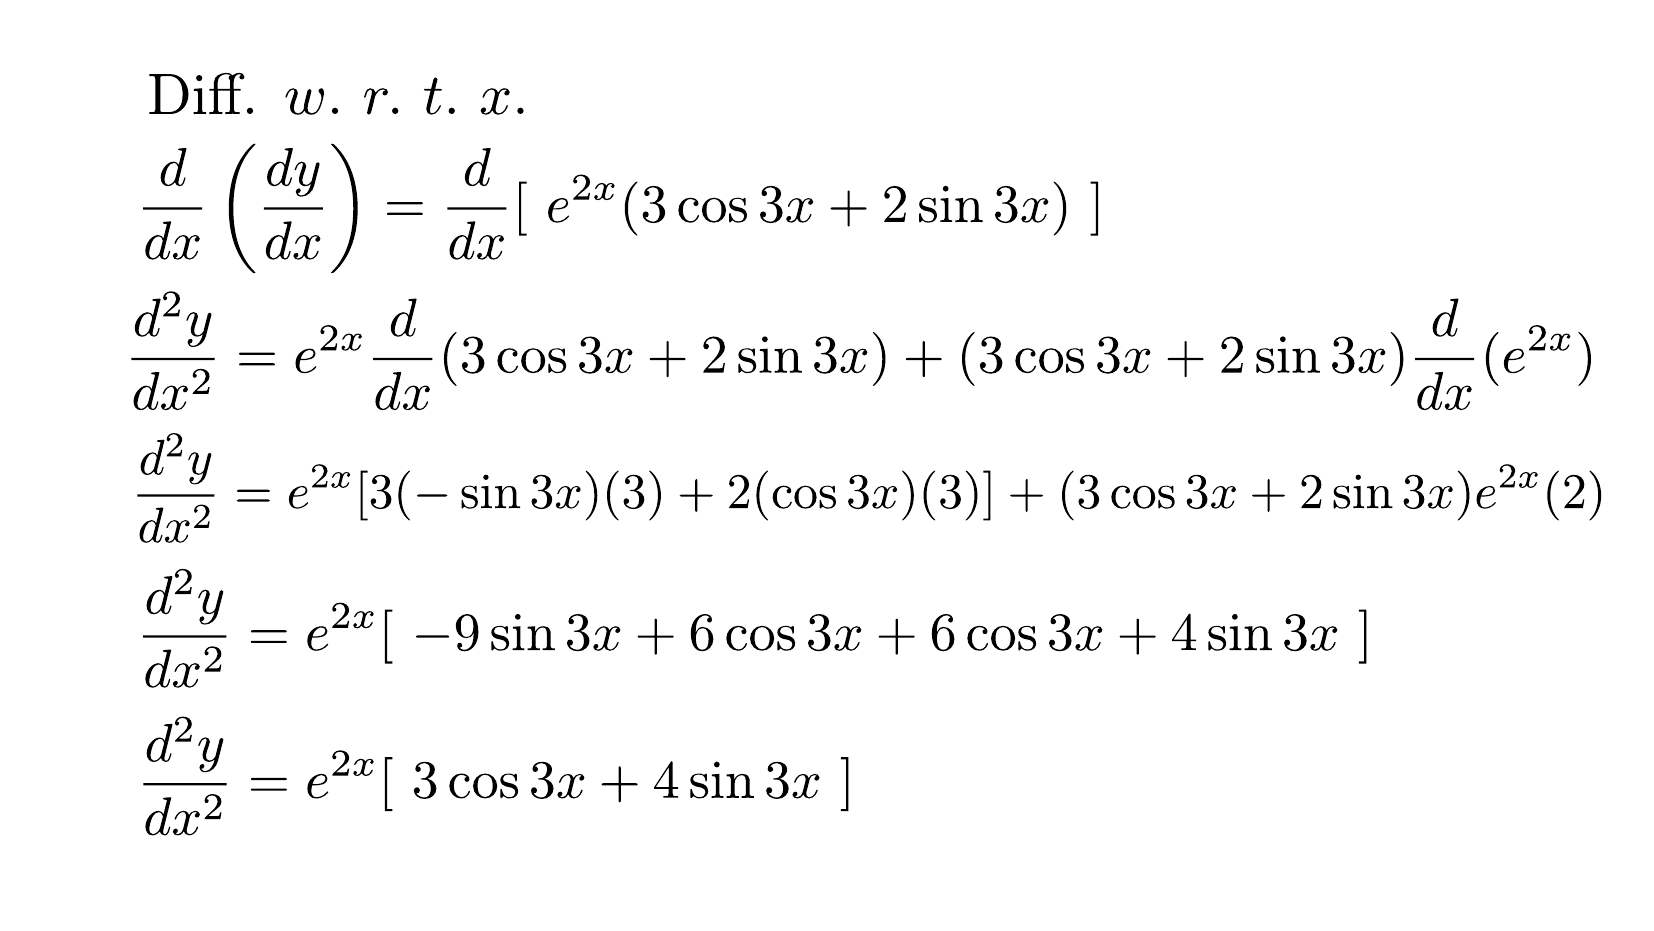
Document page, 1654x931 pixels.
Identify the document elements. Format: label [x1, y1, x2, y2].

text_box [143, 716, 849, 836]
text_box [137, 433, 1602, 543]
text_box [149, 72, 524, 115]
text_box [131, 291, 1592, 411]
title [42, 37, 1602, 886]
text_box [143, 143, 1099, 274]
text_box [143, 568, 1367, 688]
